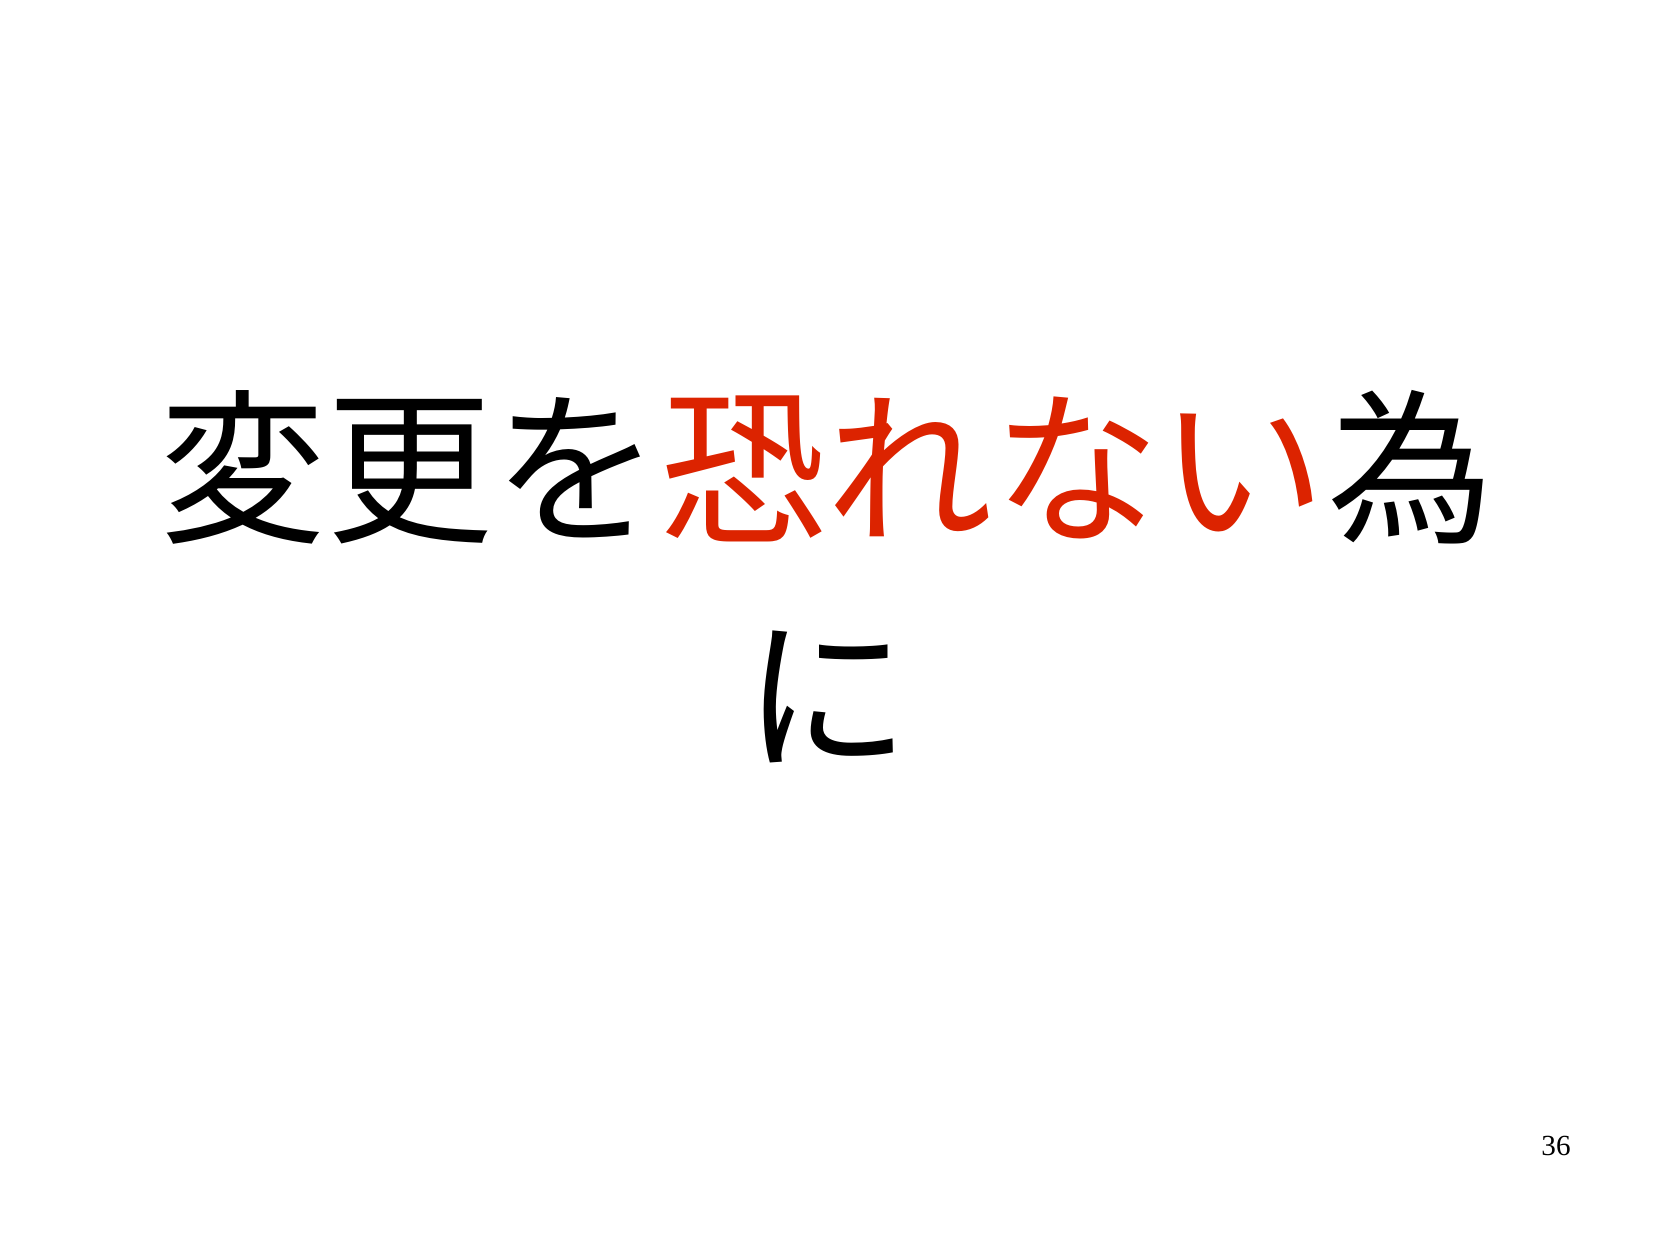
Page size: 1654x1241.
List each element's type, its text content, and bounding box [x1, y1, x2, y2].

subtitle 変更を恐れない為に [82, 56, 1571, 1102]
